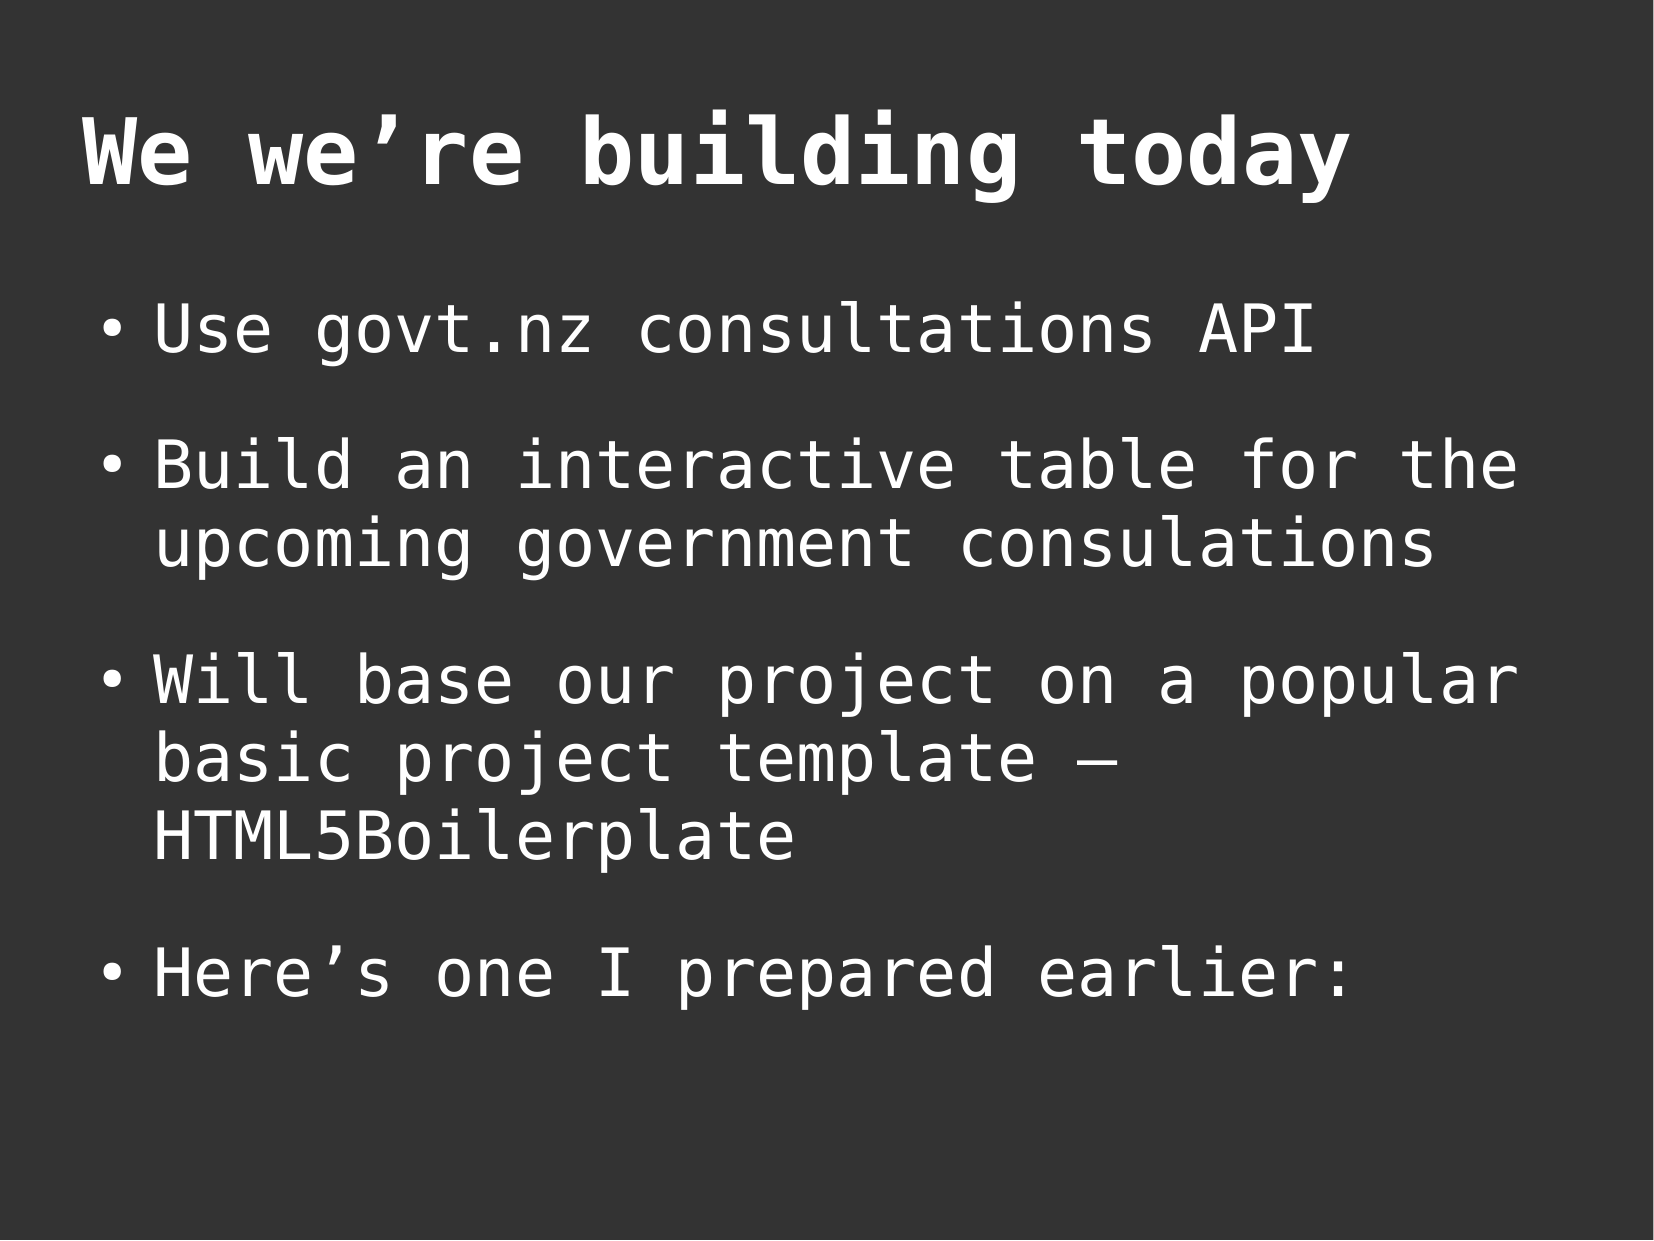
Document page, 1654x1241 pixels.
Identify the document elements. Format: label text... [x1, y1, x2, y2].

title We we’re building today [82, 49, 1571, 257]
list Use govt.nz consultations API Build an interactive table for the upcoming government consulations Will base our project on a popular basic project template – HTML5Boilerplate Here’s one I prepared earlier: [82, 290, 1571, 1182]
